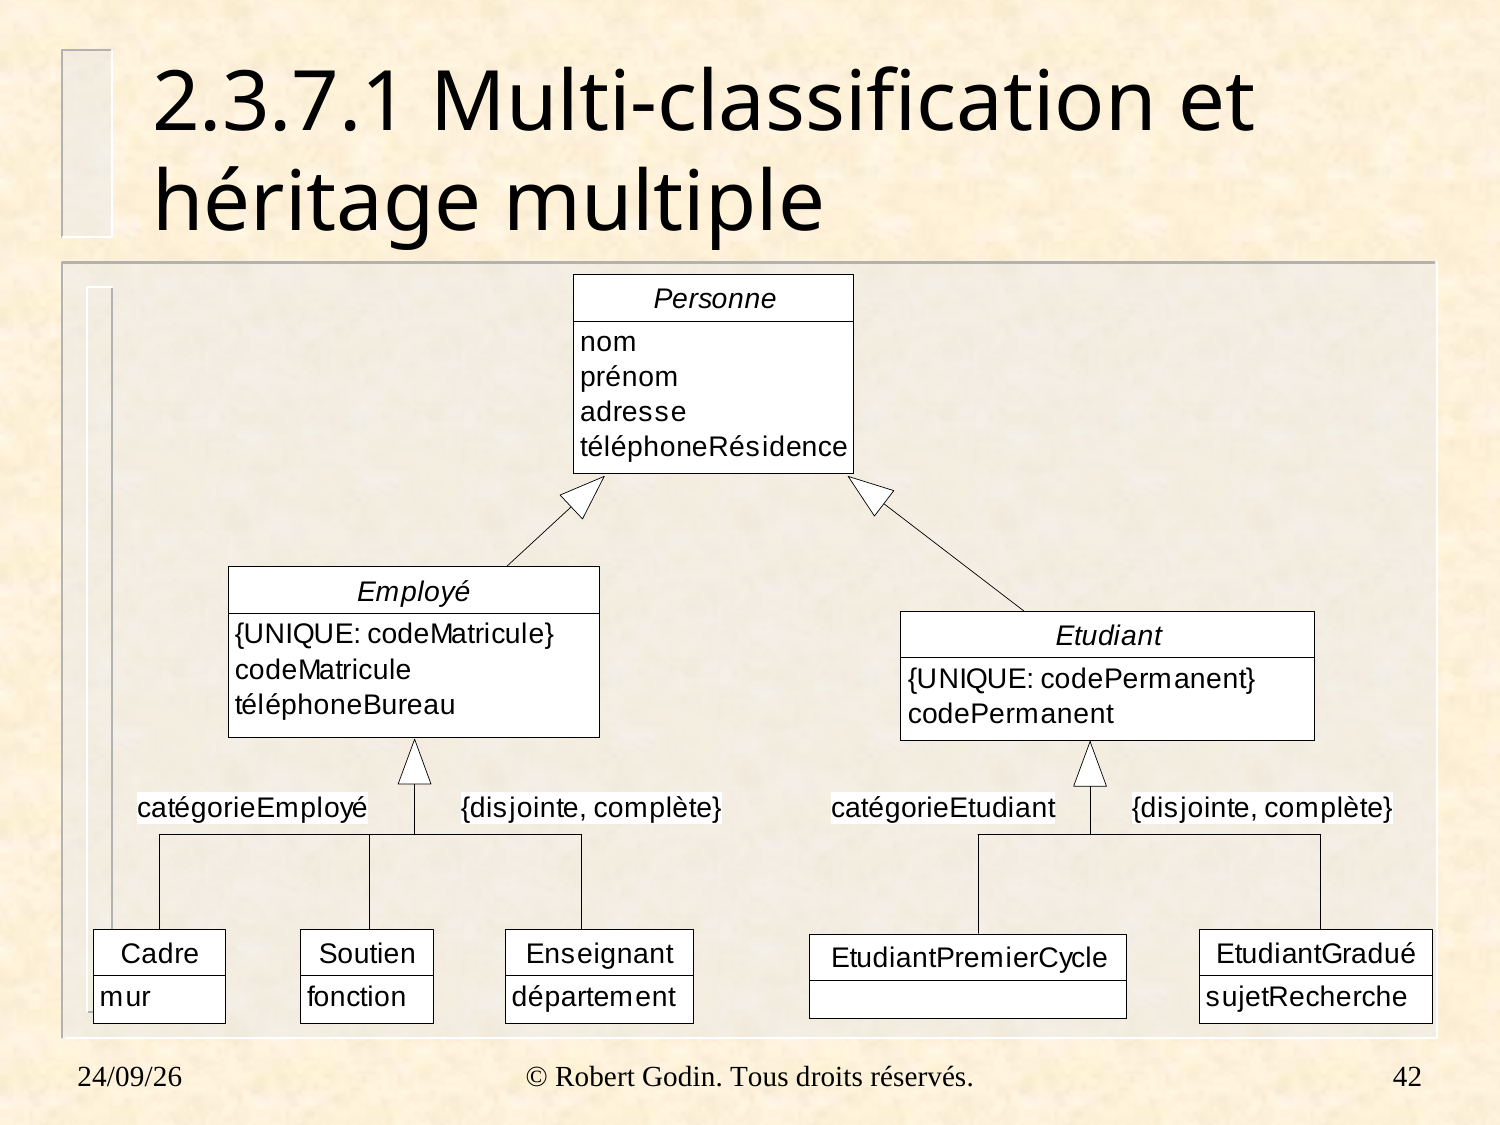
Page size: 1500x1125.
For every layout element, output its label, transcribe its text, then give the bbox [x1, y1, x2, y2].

picture [0, 0, 1500, 1125]
chart [24, 237, 1500, 1064]
text_box <number> [1125, 1064, 1438, 1113]
text_box 31/05/21 [62, 1064, 376, 1113]
title 2.3.7.1 Multi-classification et héritage multiple [137, 56, 1413, 237]
text_box © Robert Godin. Tous droits réservés. [512, 1064, 988, 1113]
